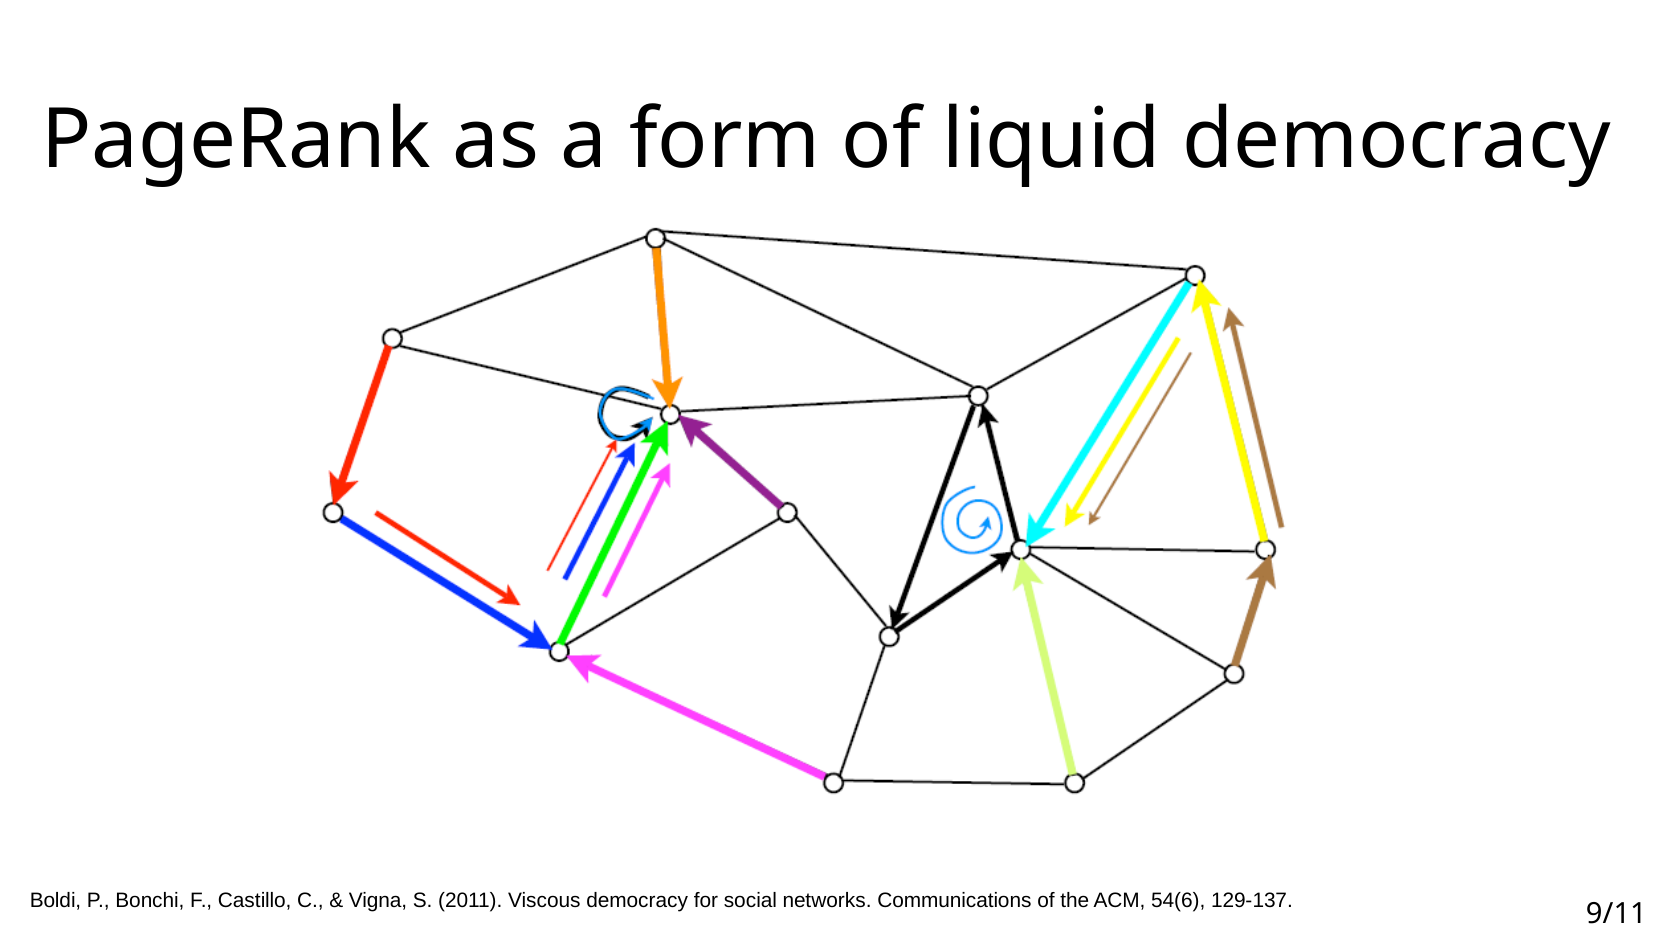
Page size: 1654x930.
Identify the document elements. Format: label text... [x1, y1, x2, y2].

picture [289, 257, 1366, 826]
text_box Boldi, P., Bonchi, F., Castillo, C., & Vigna, S. (2011). Viscous democracy for social networks. Communications of the ACM, 54(6), 129-137. [15, 880, 1308, 919]
title PageRank as a form of liquid democracy [0, 15, 1653, 257]
